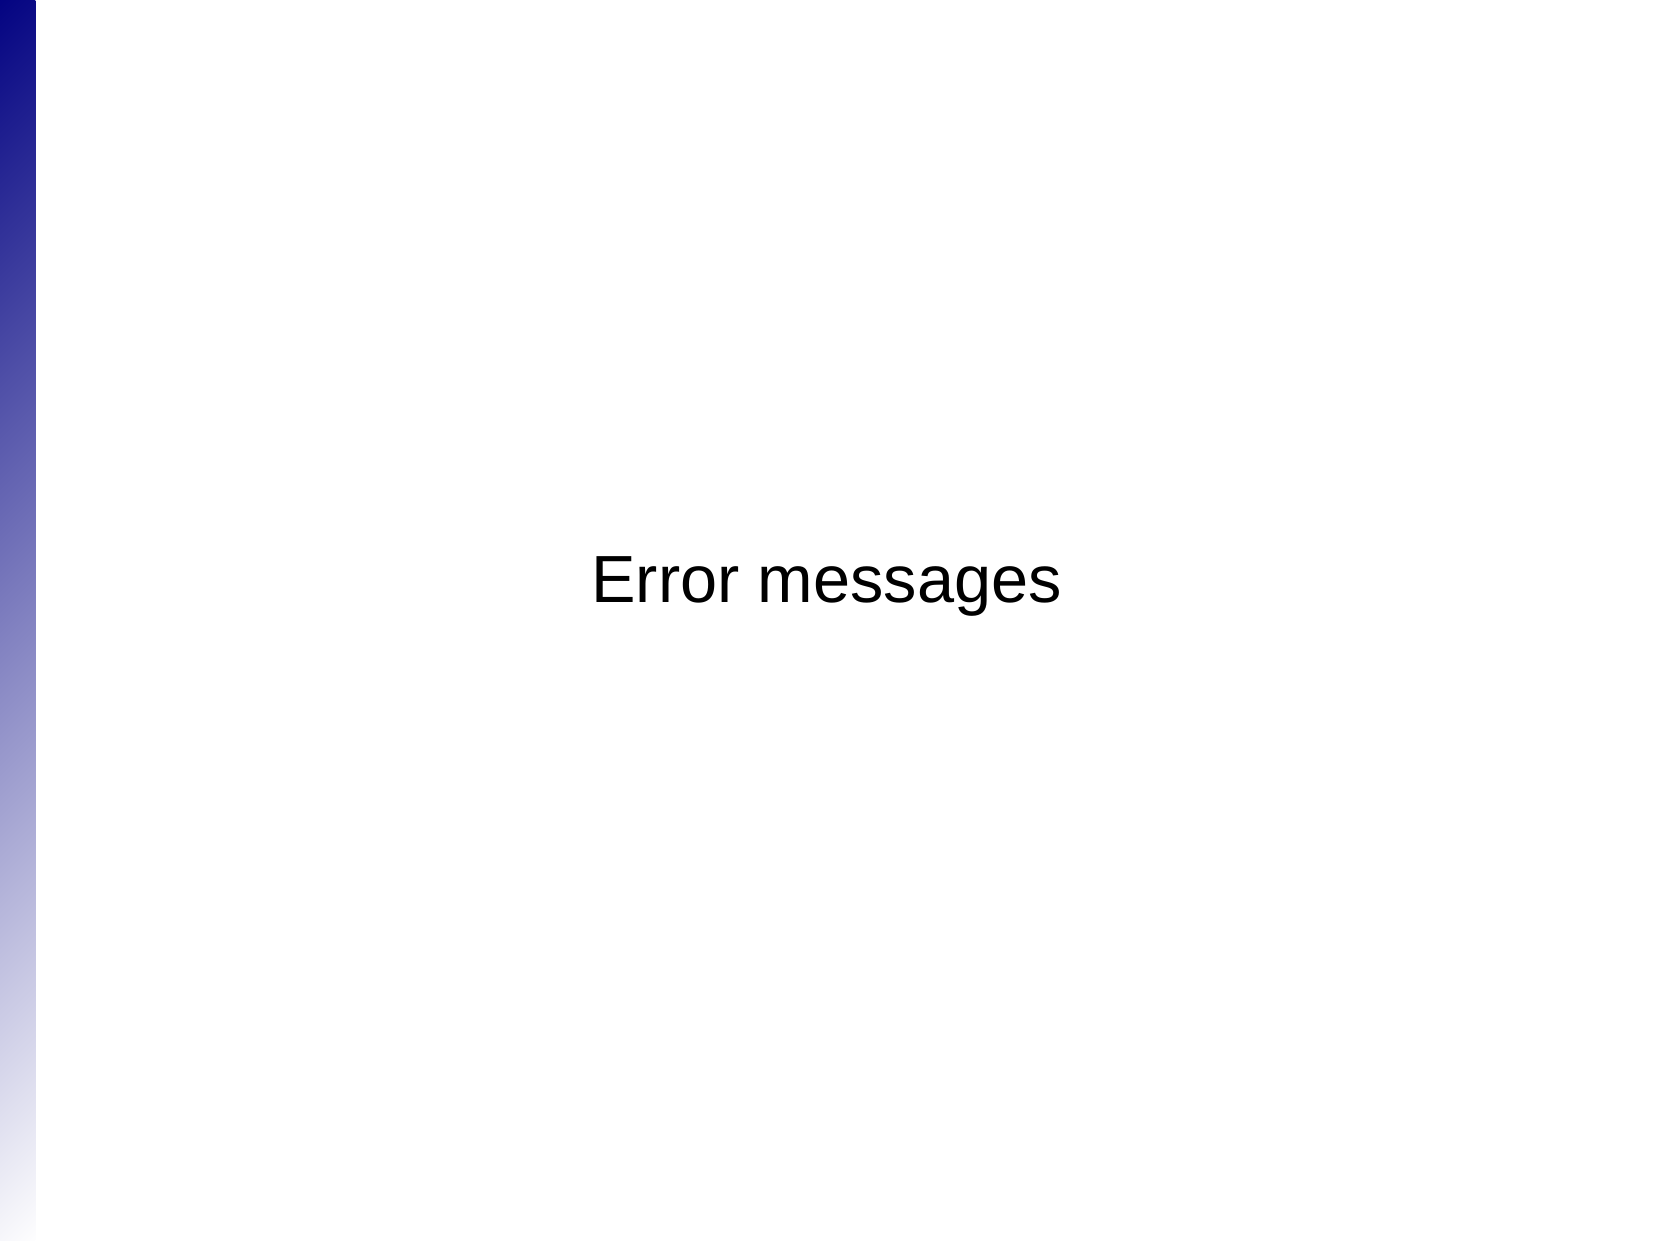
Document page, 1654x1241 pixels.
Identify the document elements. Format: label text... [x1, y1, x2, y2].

subtitle Error messages [82, 49, 1571, 1109]
